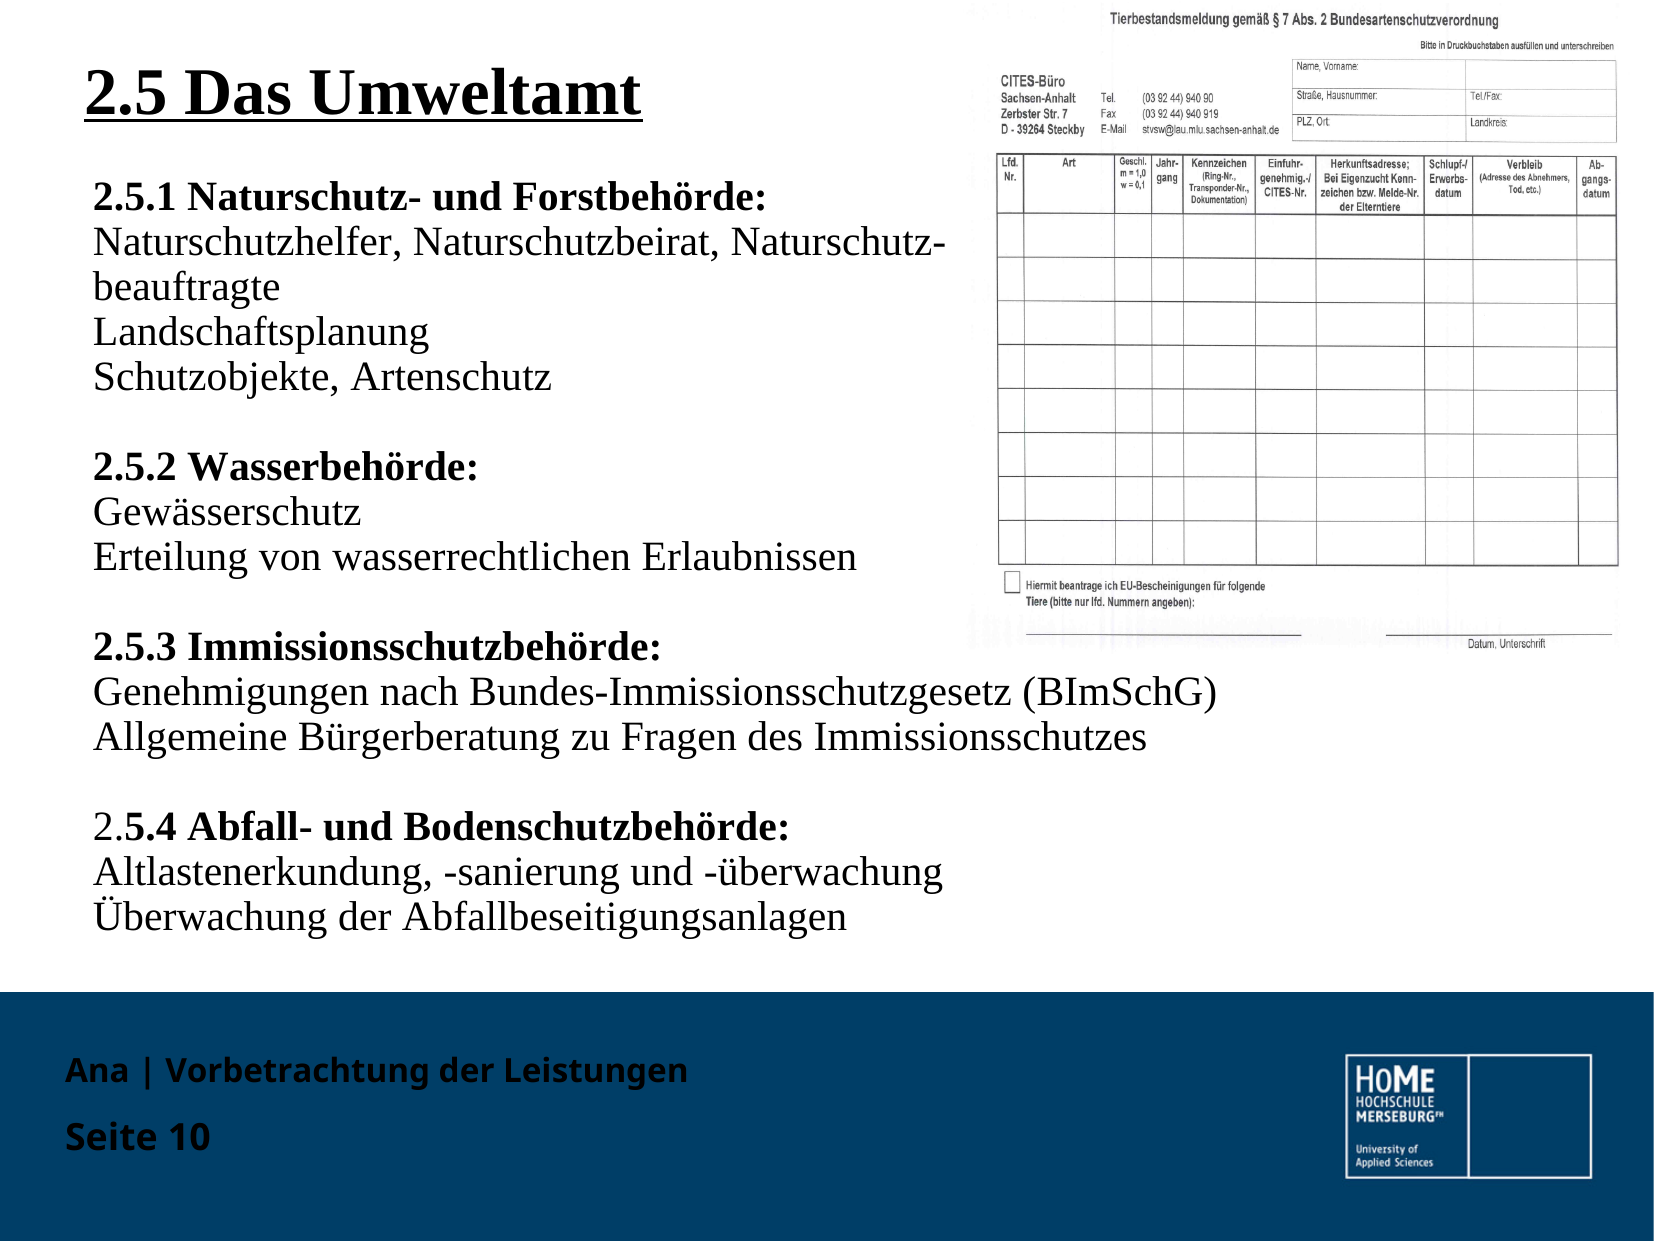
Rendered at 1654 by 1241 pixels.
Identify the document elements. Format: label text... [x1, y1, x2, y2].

picture [173, 1068, 178, 1076]
text_box 2.5.1 Naturschutz- und Forstbehörde: Naturschutzhelfer, Naturschutzbeirat, Naturschutz- beauftragte Landschaftsplanung Schutzobjekte, Artenschutz 2.5.2 Wasserbehörde: Gewässerschutz Erteilung von wasserrechtlichen Erlaubnissen 2.5.3 Immissionsschutzbehörde: Genehmigungen nach Bundes-Immissionsschutzgesetz (BImSchG) Allgemeine Bürgerberatung zu Fragen des Immissionsschutzes 2.5.4 Abfall- und Bodenschutzbehörde: Altlastenerkundung, -sanierung und -überwachung Überwachung der Abfallbeseitigungsanlagen [78, 167, 1526, 1068]
picture [0, 992, 1654, 1241]
picture [416, 1068, 423, 1078]
picture [230, 1068, 237, 1078]
picture [589, 1068, 596, 1078]
picture [193, 1068, 200, 1078]
title 2.5 Das Umweltamt [69, 50, 745, 169]
picture [633, 1068, 640, 1078]
picture [372, 1068, 379, 1078]
picture [74, 1062, 79, 1072]
picture [445, 1068, 452, 1078]
picture [963, 0, 1630, 665]
